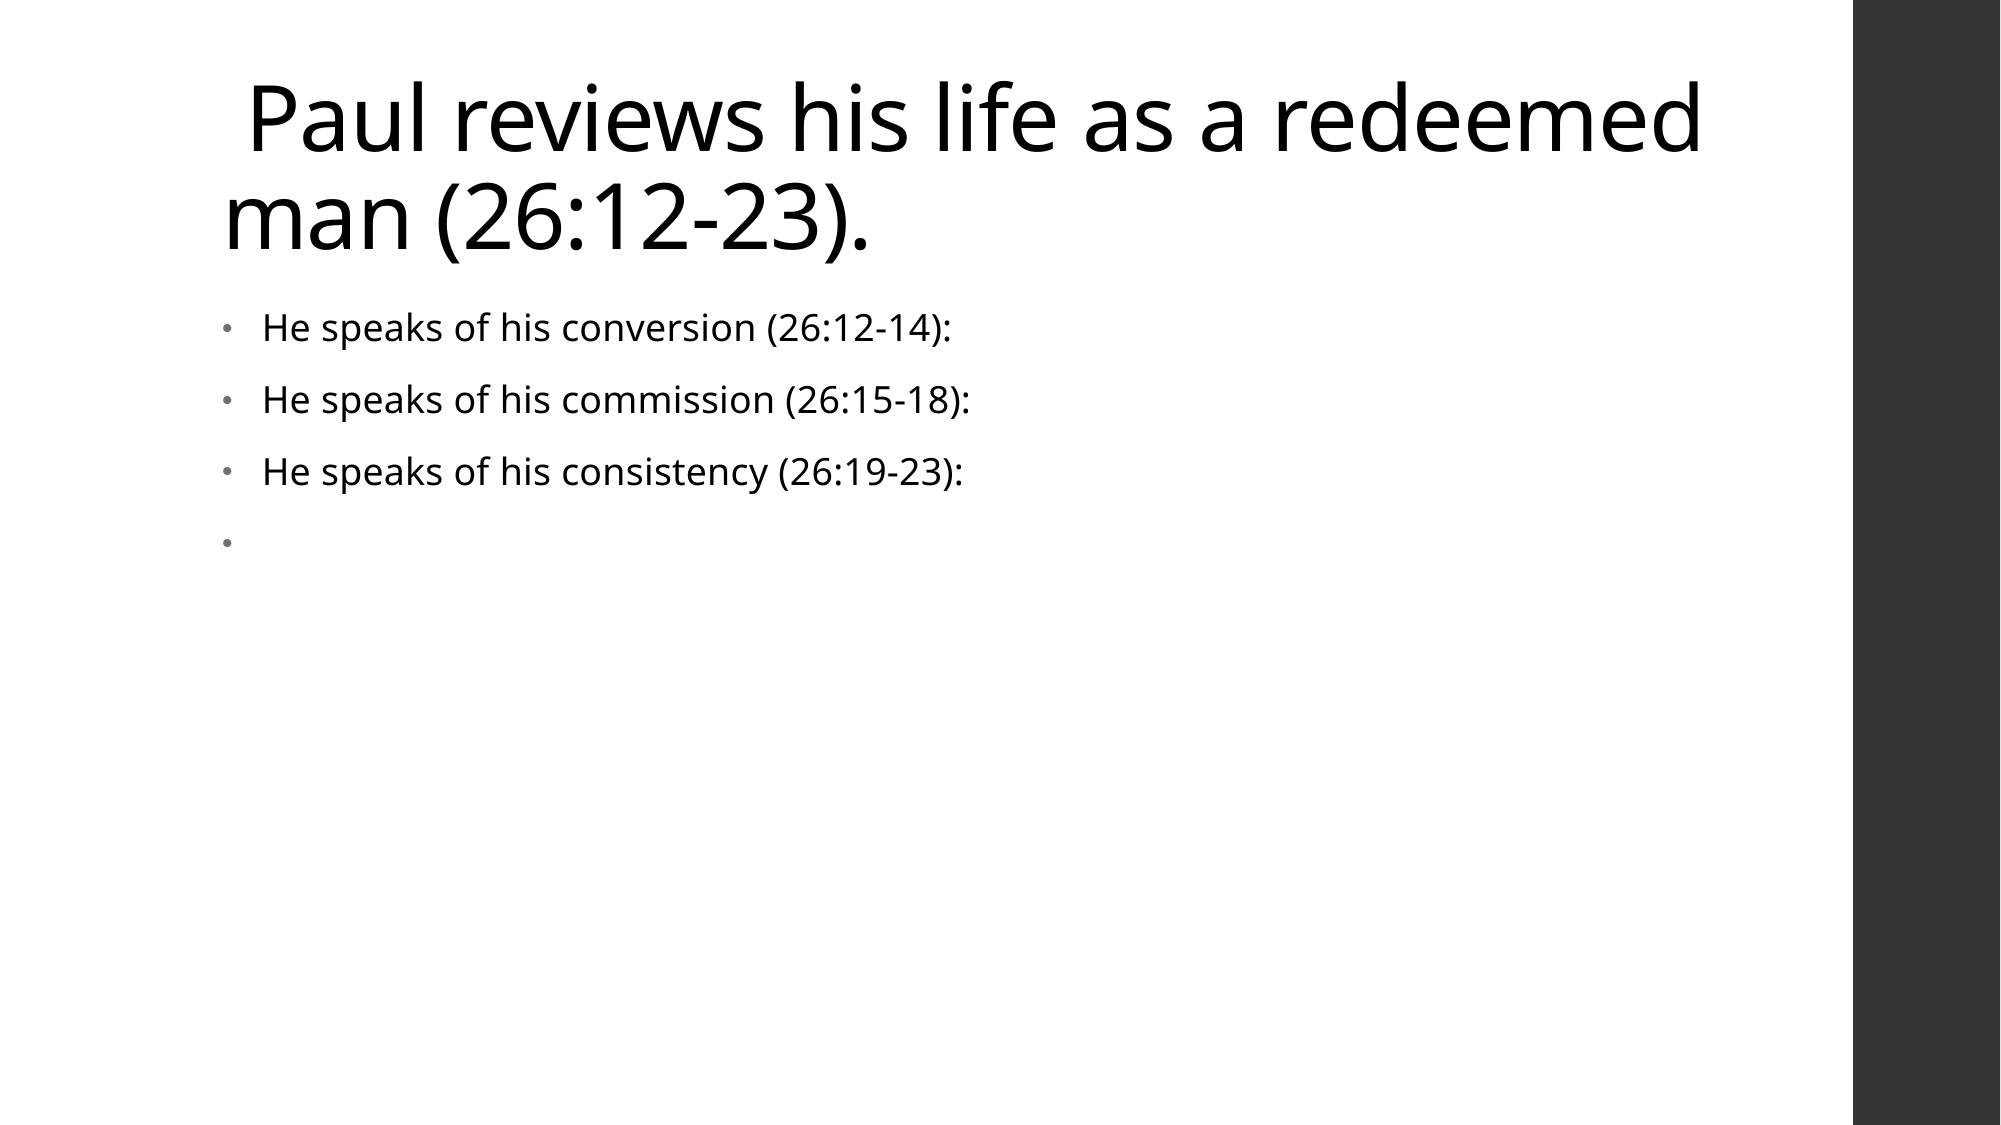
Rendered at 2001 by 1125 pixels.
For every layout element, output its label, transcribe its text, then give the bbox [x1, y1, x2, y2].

list He speaks of his conversion (26:12-14): He speaks of his commission (26:15-18): He speaks of his consistency (26:19-23): [206, 299, 1617, 1014]
title Paul reviews his life as a redeemed man (26:12-23). [206, 60, 1797, 278]
